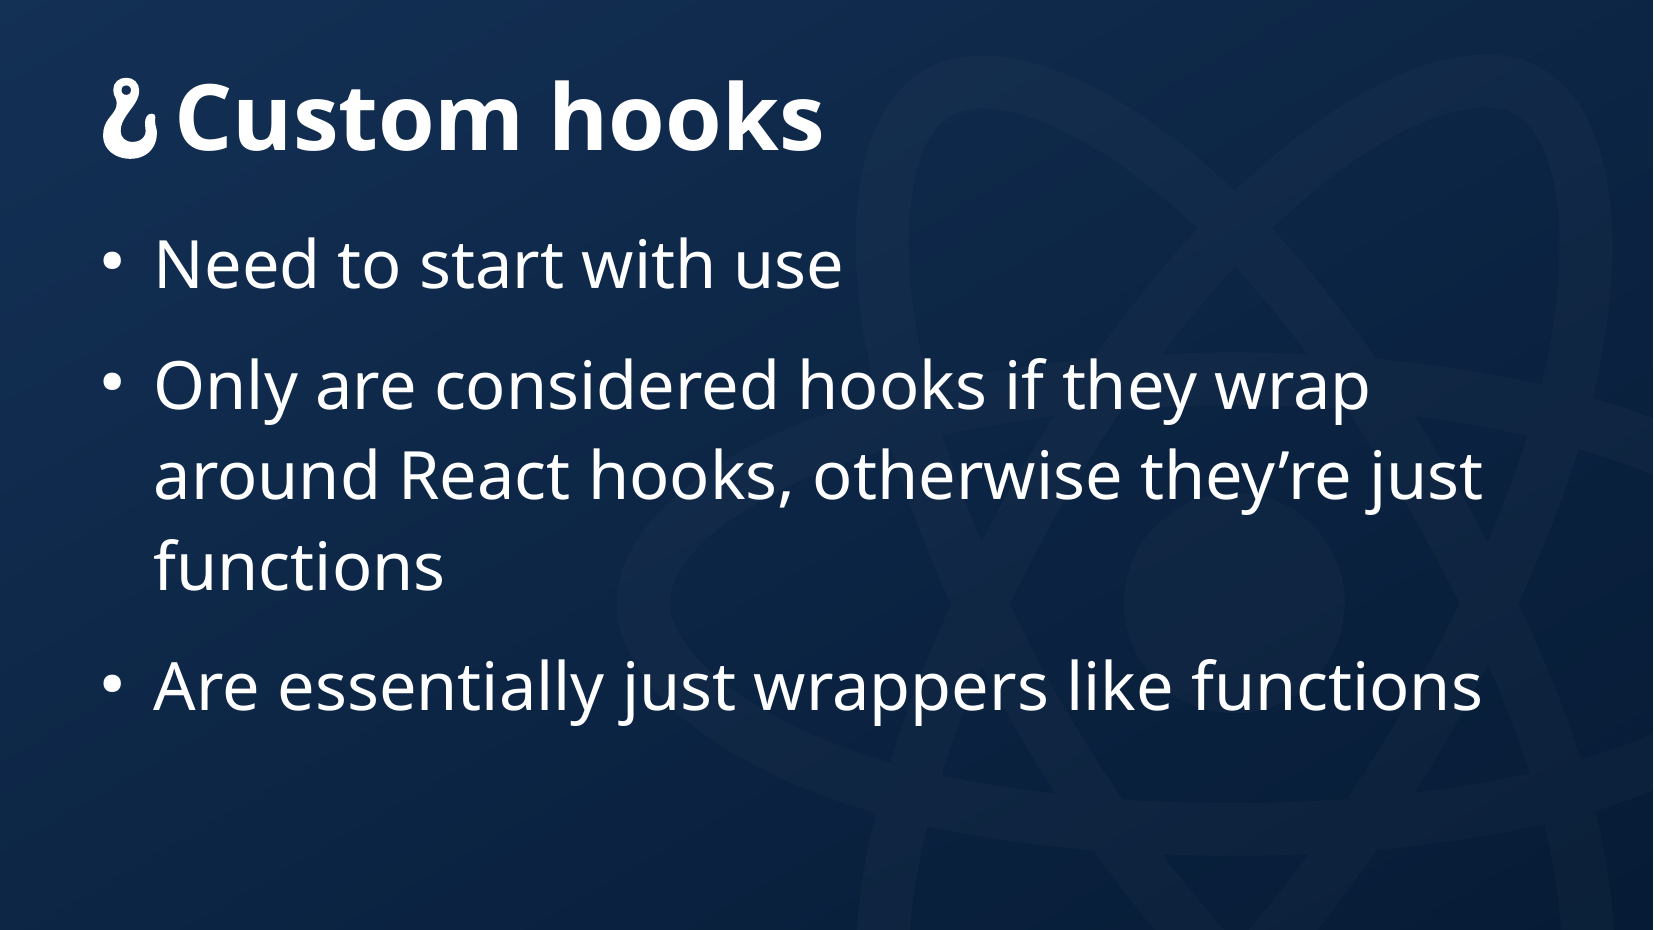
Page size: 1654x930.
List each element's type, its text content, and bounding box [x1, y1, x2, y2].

title 🪝Custom hooks [82, 37, 1571, 193]
list Need to start with use Only are considered hooks if they wrap around React hooks, otherwise they’re just functions Are essentially just wrappers like functions [82, 217, 1571, 757]
